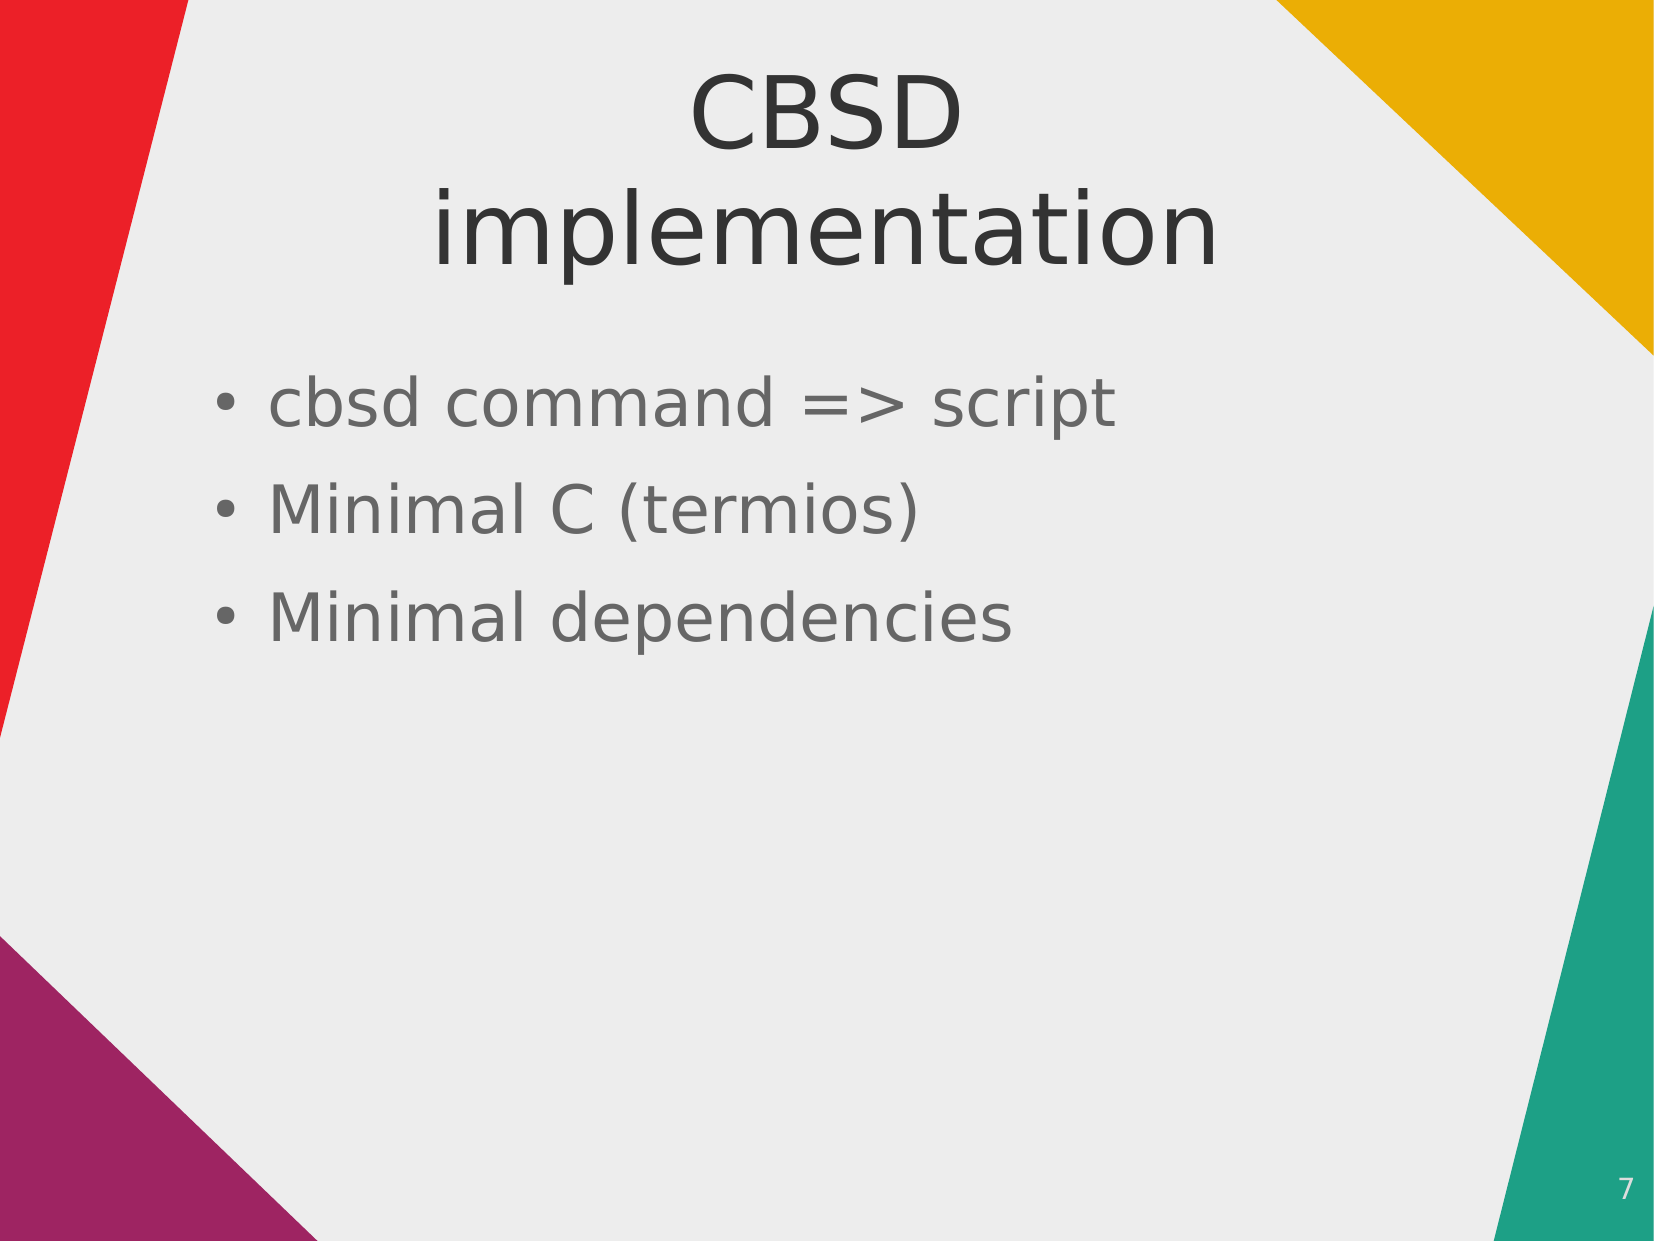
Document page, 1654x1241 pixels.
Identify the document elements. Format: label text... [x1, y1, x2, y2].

title CBSD implementation [114, 55, 1539, 288]
list cbsd command => script Minimal C (termios) Minimal dependencies [196, 364, 1321, 1006]
